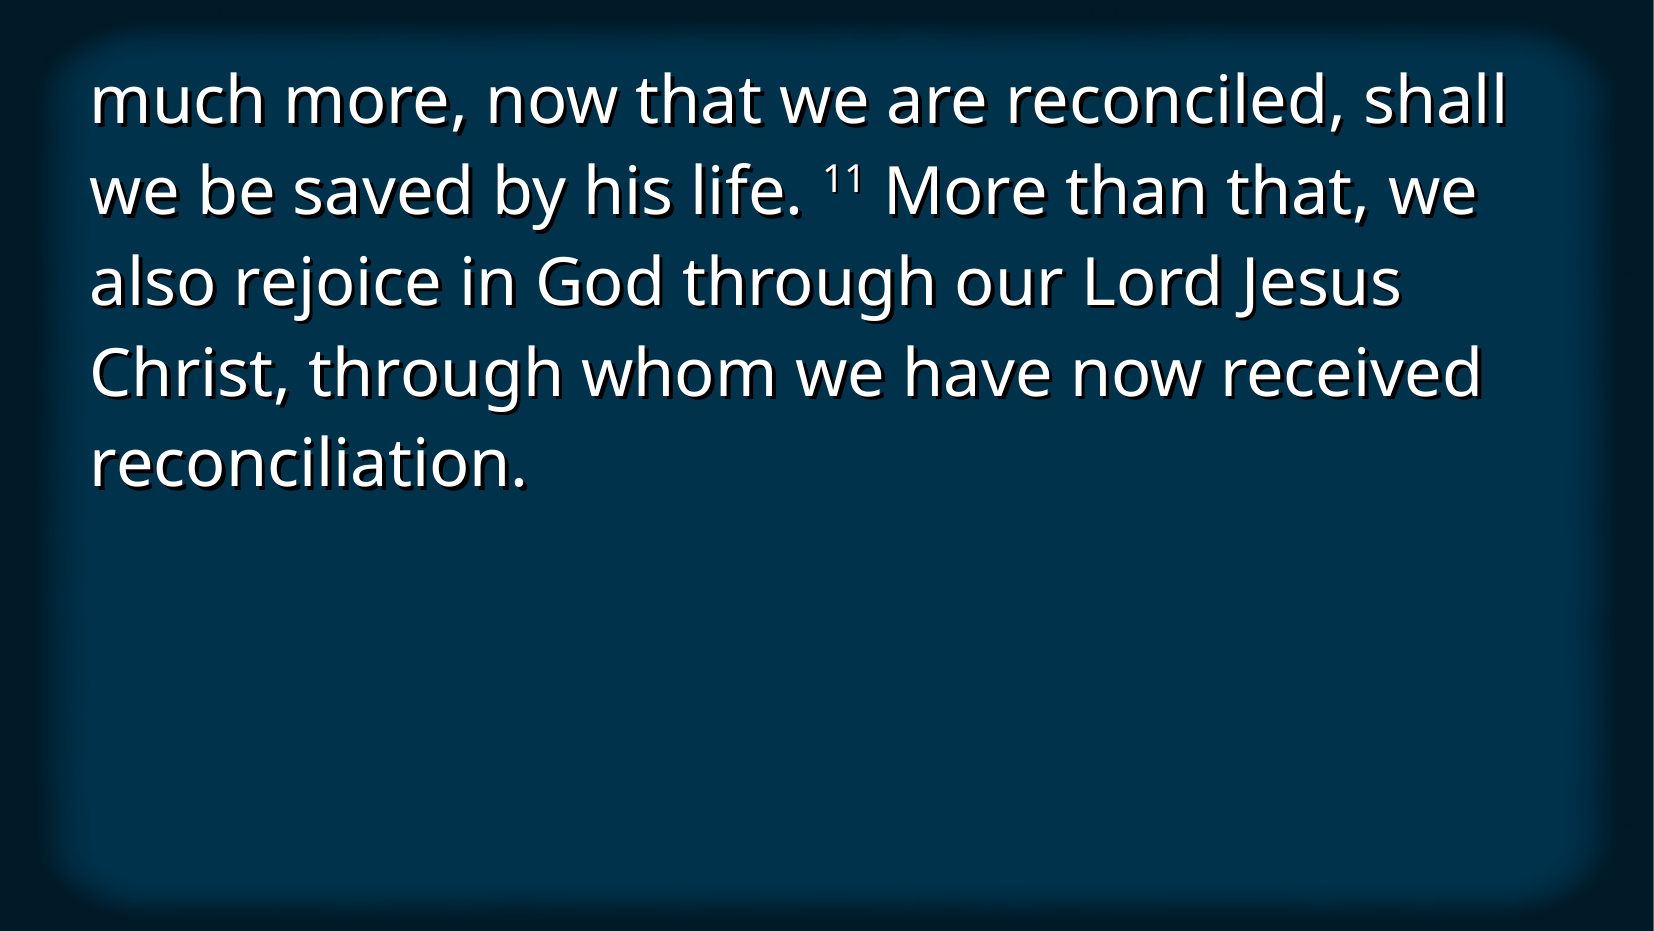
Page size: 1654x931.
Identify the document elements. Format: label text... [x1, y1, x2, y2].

picture [0, 0, 1654, 931]
text_box much more, now that we are reconciled, shall we be saved by his life. 11 More than that, we also rejoice in God through our Lord Jesus Christ, through whom we have now received reconciliation. [75, 45, 1576, 593]
